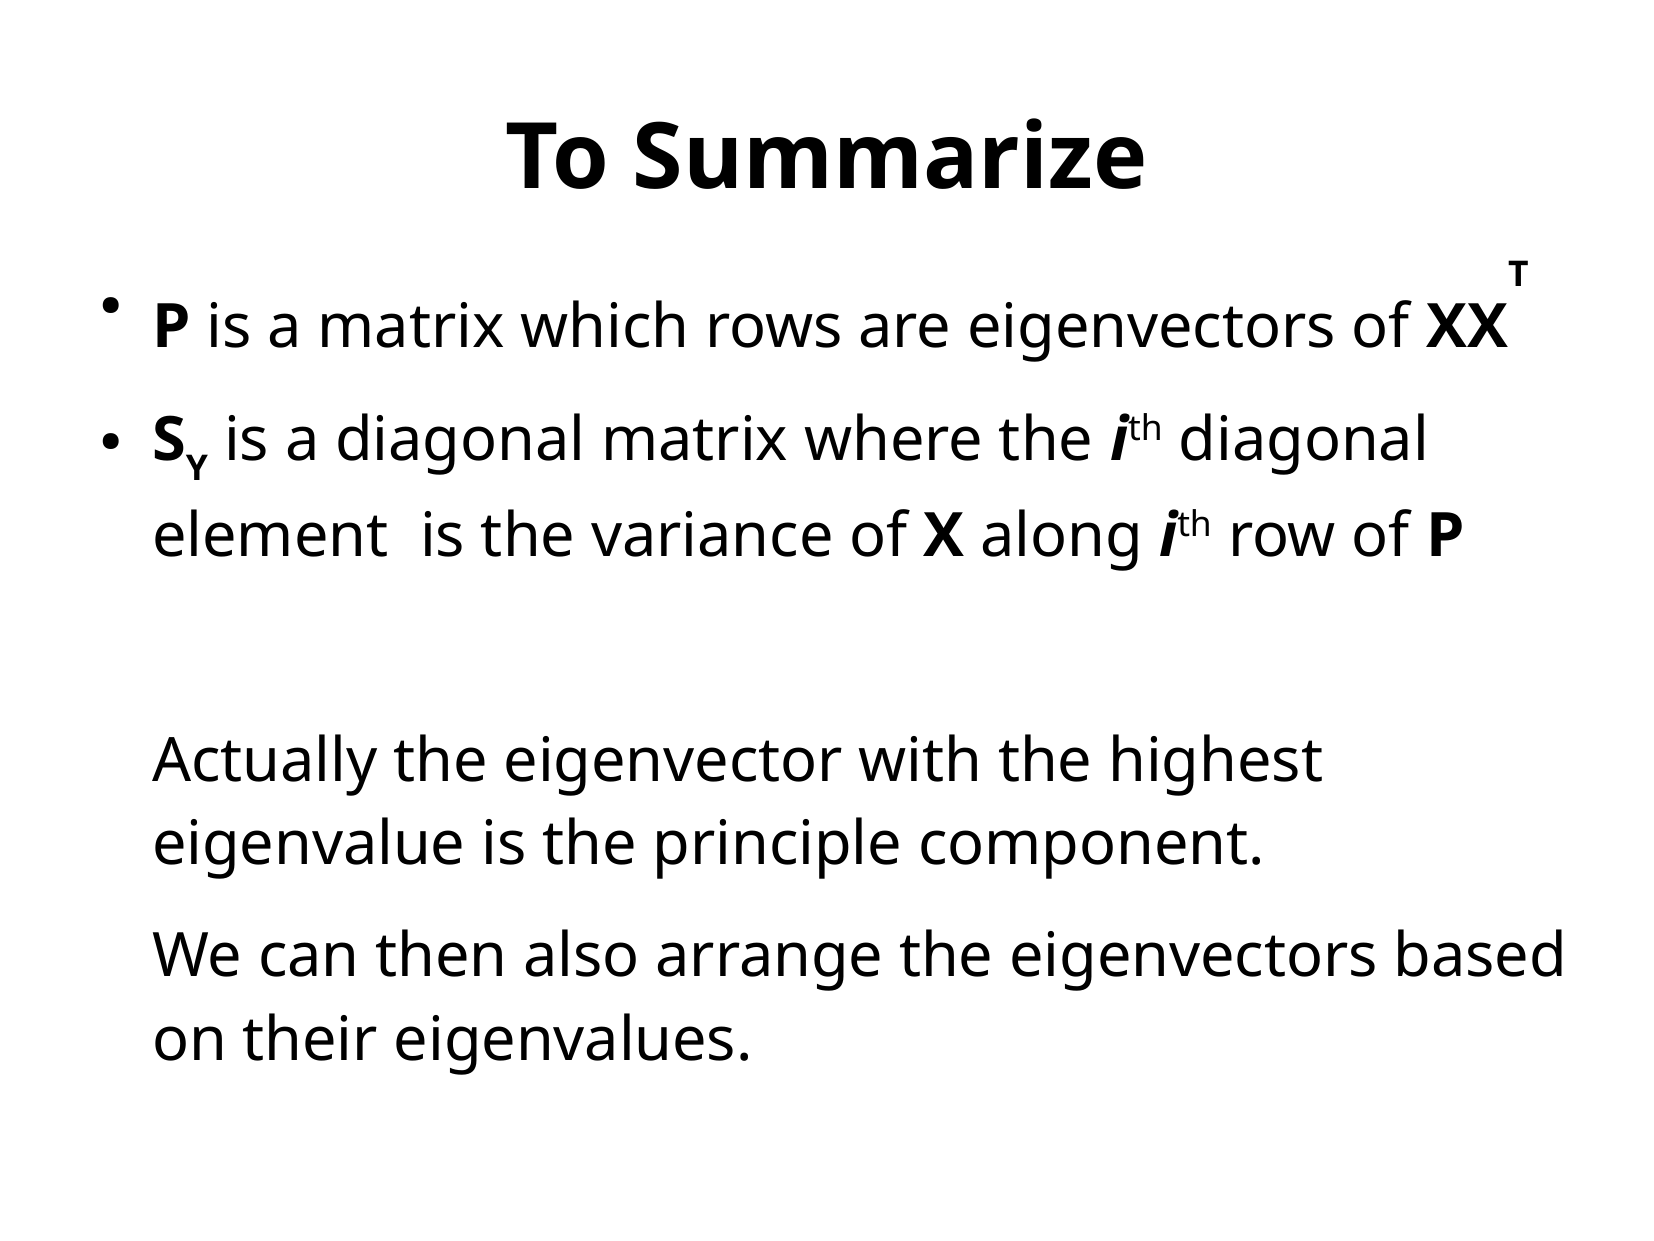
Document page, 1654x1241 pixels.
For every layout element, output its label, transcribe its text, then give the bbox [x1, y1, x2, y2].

list P is a matrix which rows are eigenvectors of XXT SY is a diagonal matrix where the ith diagonal element is the variance of X along ith row of P Actually the eigenvector with the highest eigenvalue is the principle component. We can then also arrange the eigenvectors based on their eigenvalues. [82, 248, 1571, 1084]
title To Summarize [82, 49, 1571, 248]
